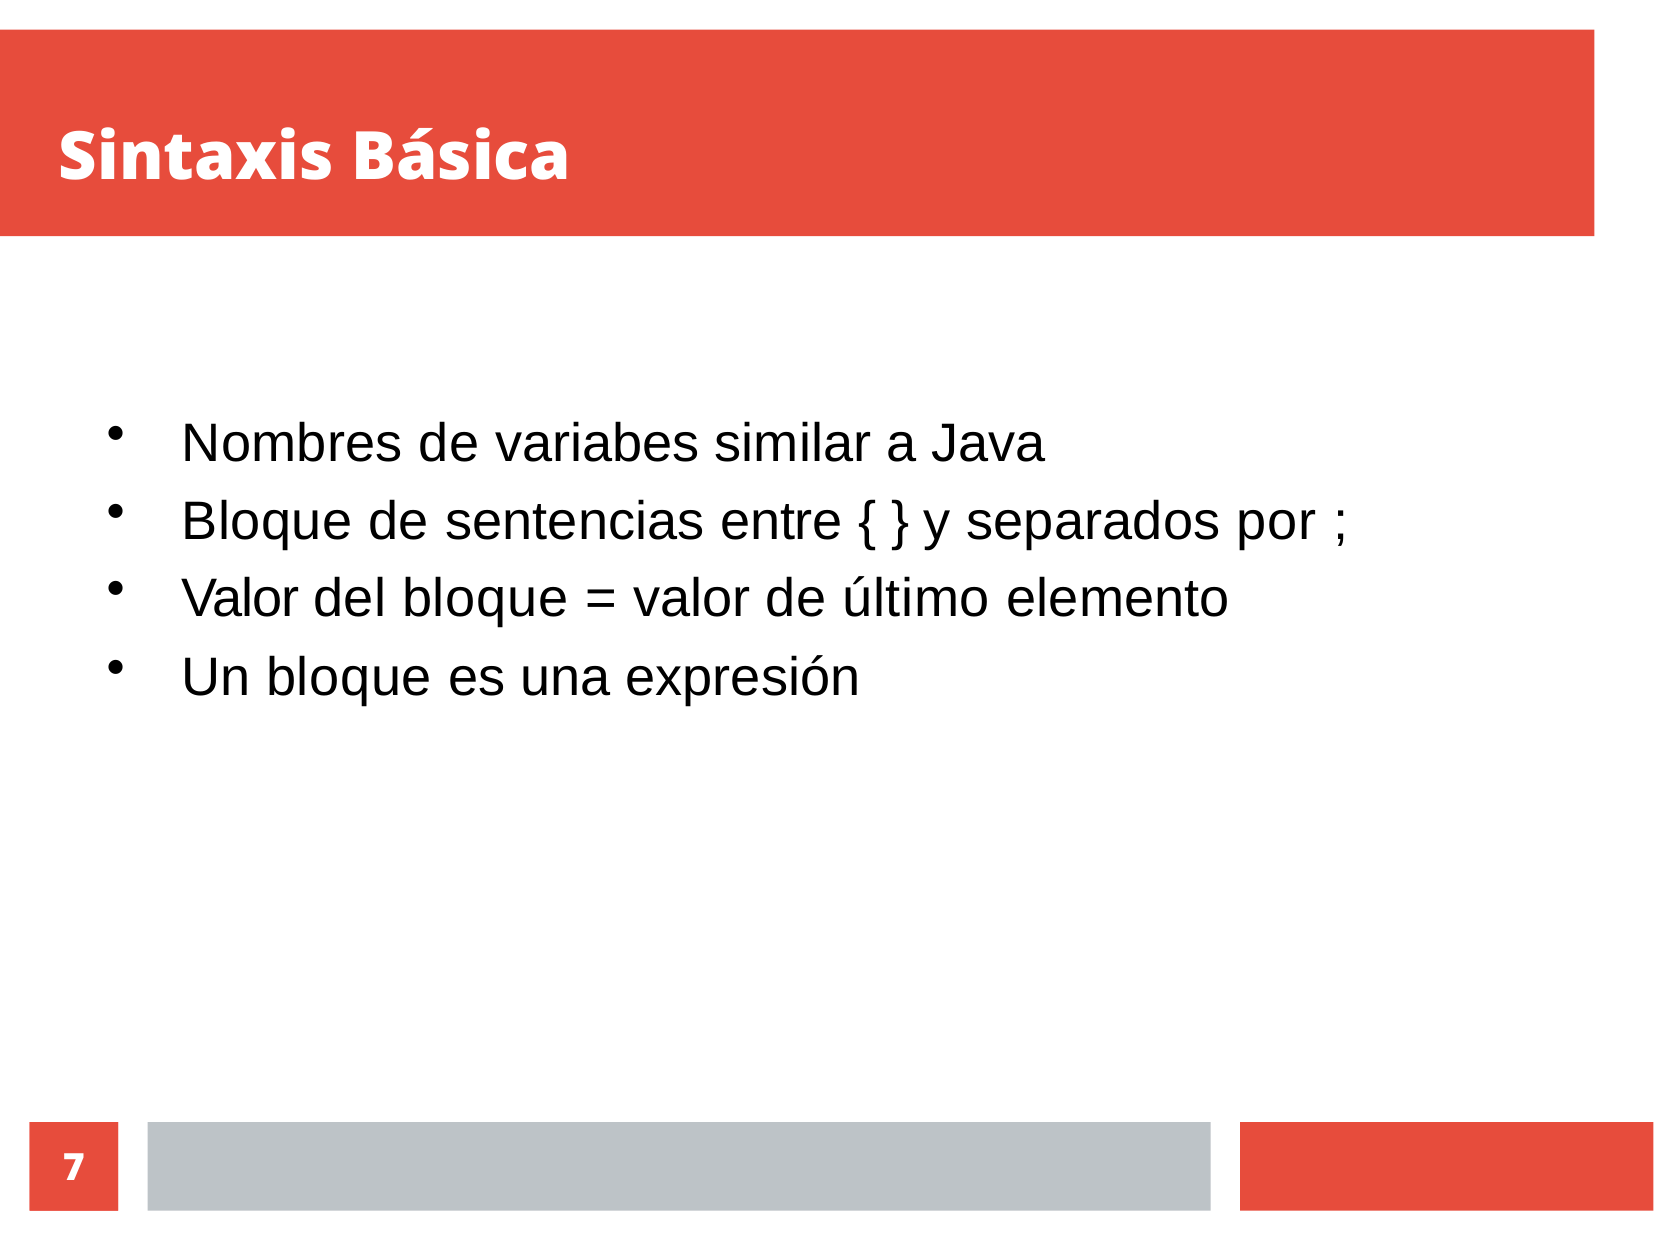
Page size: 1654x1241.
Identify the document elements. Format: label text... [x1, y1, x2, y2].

text_box Nombres de variabes similar a Java Bloque de sentencias entre { } y separados por ; Valor del bloque = valor de último elemento Un bloque es una expresión [104, 407, 1349, 707]
title Sintaxis Básica [59, 66, 1595, 200]
